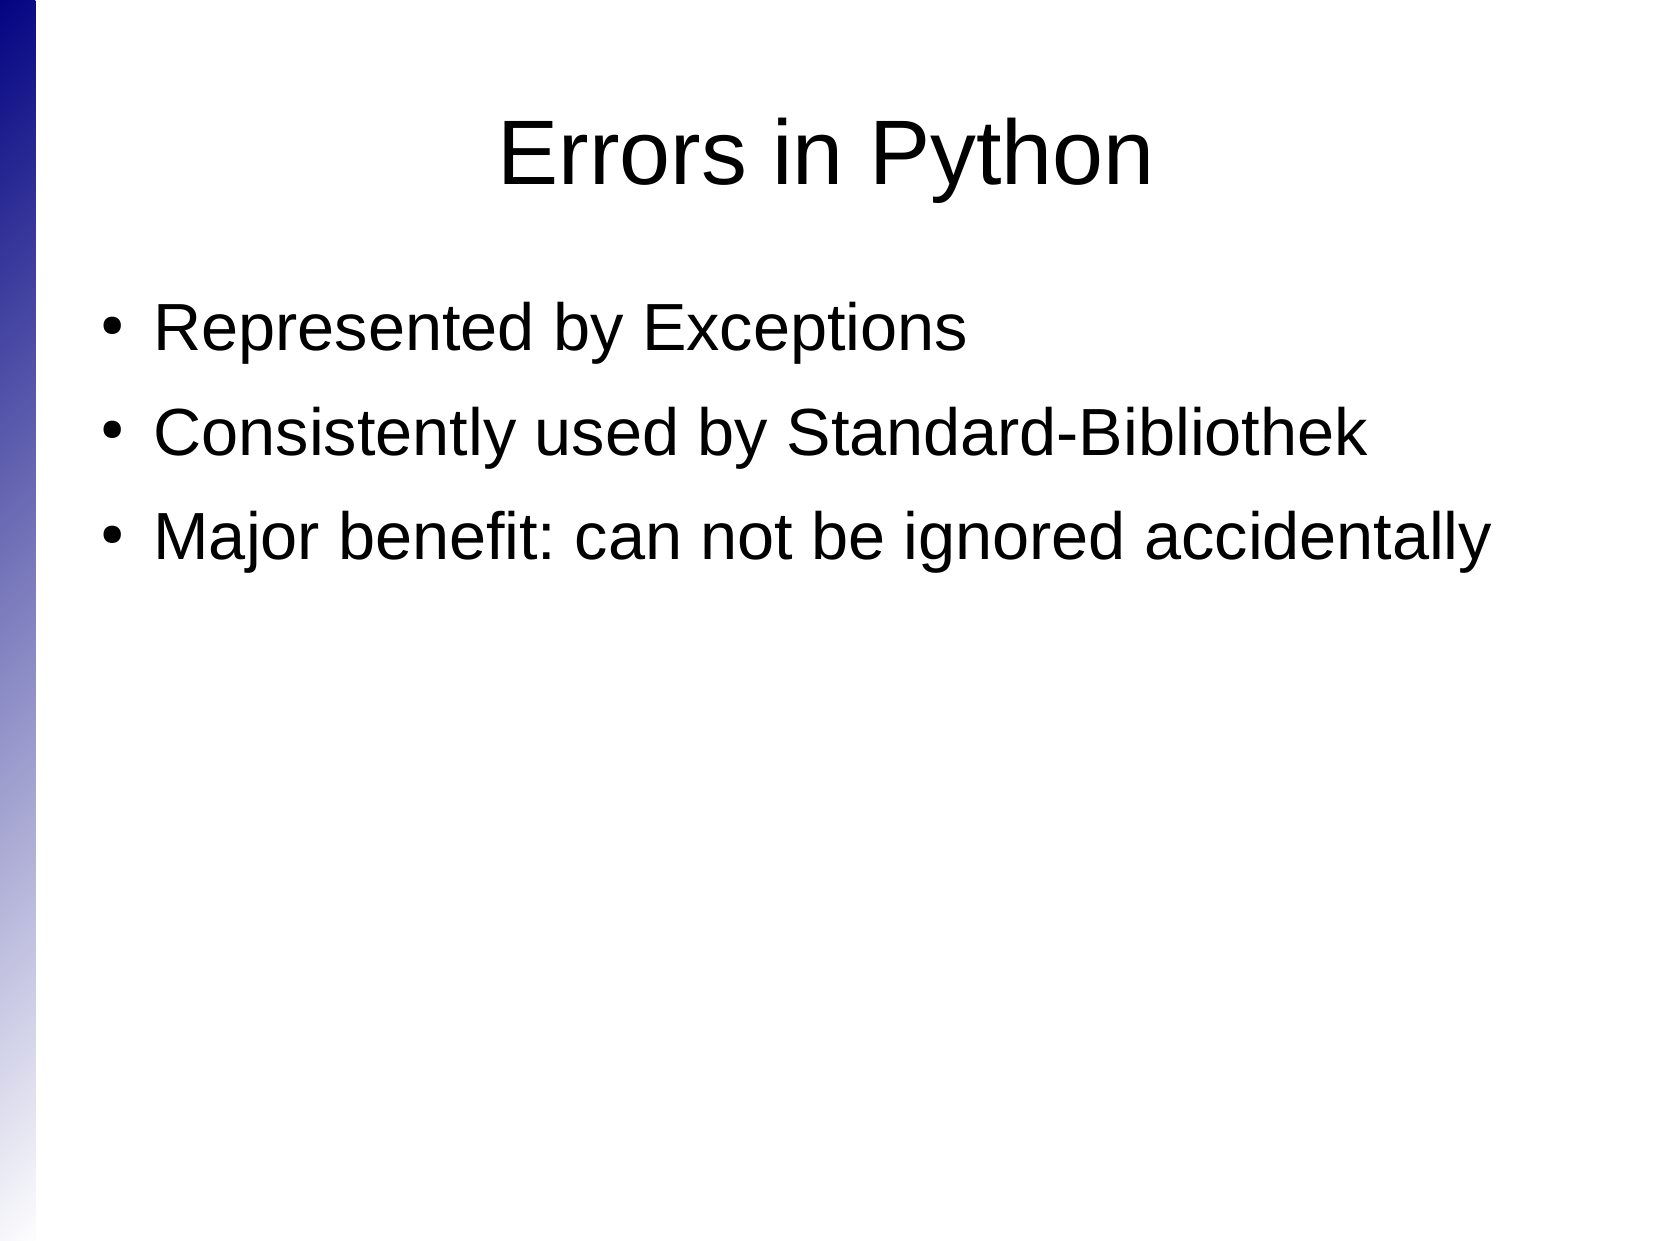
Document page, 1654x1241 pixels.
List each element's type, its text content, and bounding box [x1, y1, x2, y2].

list Represented by Exceptions Consistently used by Standard-Bibliothek Major benefit: can not be ignored accidentally [82, 290, 1571, 1109]
title Errors in Python [82, 49, 1571, 257]
